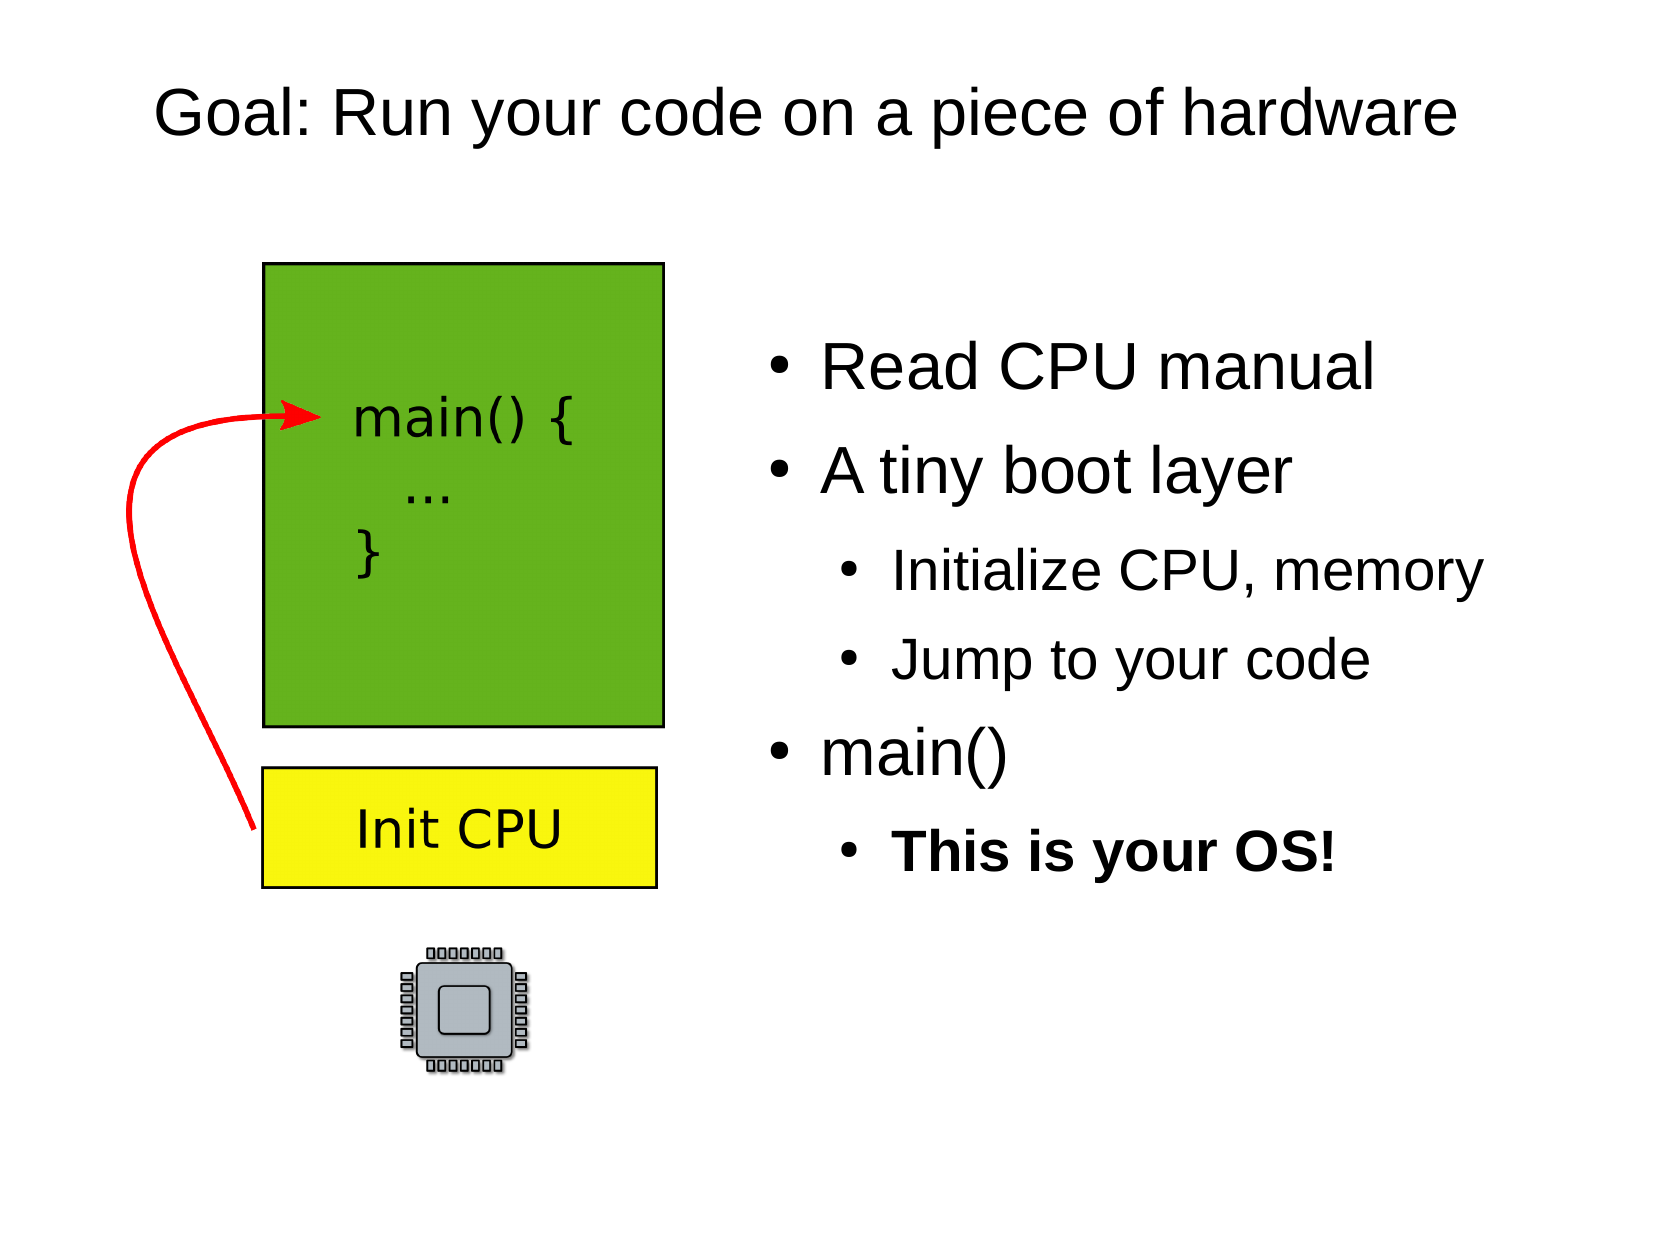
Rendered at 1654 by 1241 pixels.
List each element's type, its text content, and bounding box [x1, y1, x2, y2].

picture [126, 262, 665, 1085]
list Read CPU manual A tiny boot layer Initialize CPU, memory Jump to your code main() This is your OS! [750, 225, 1613, 1160]
list Goal: Run your code on a piece of hardware [82, 75, 1576, 151]
